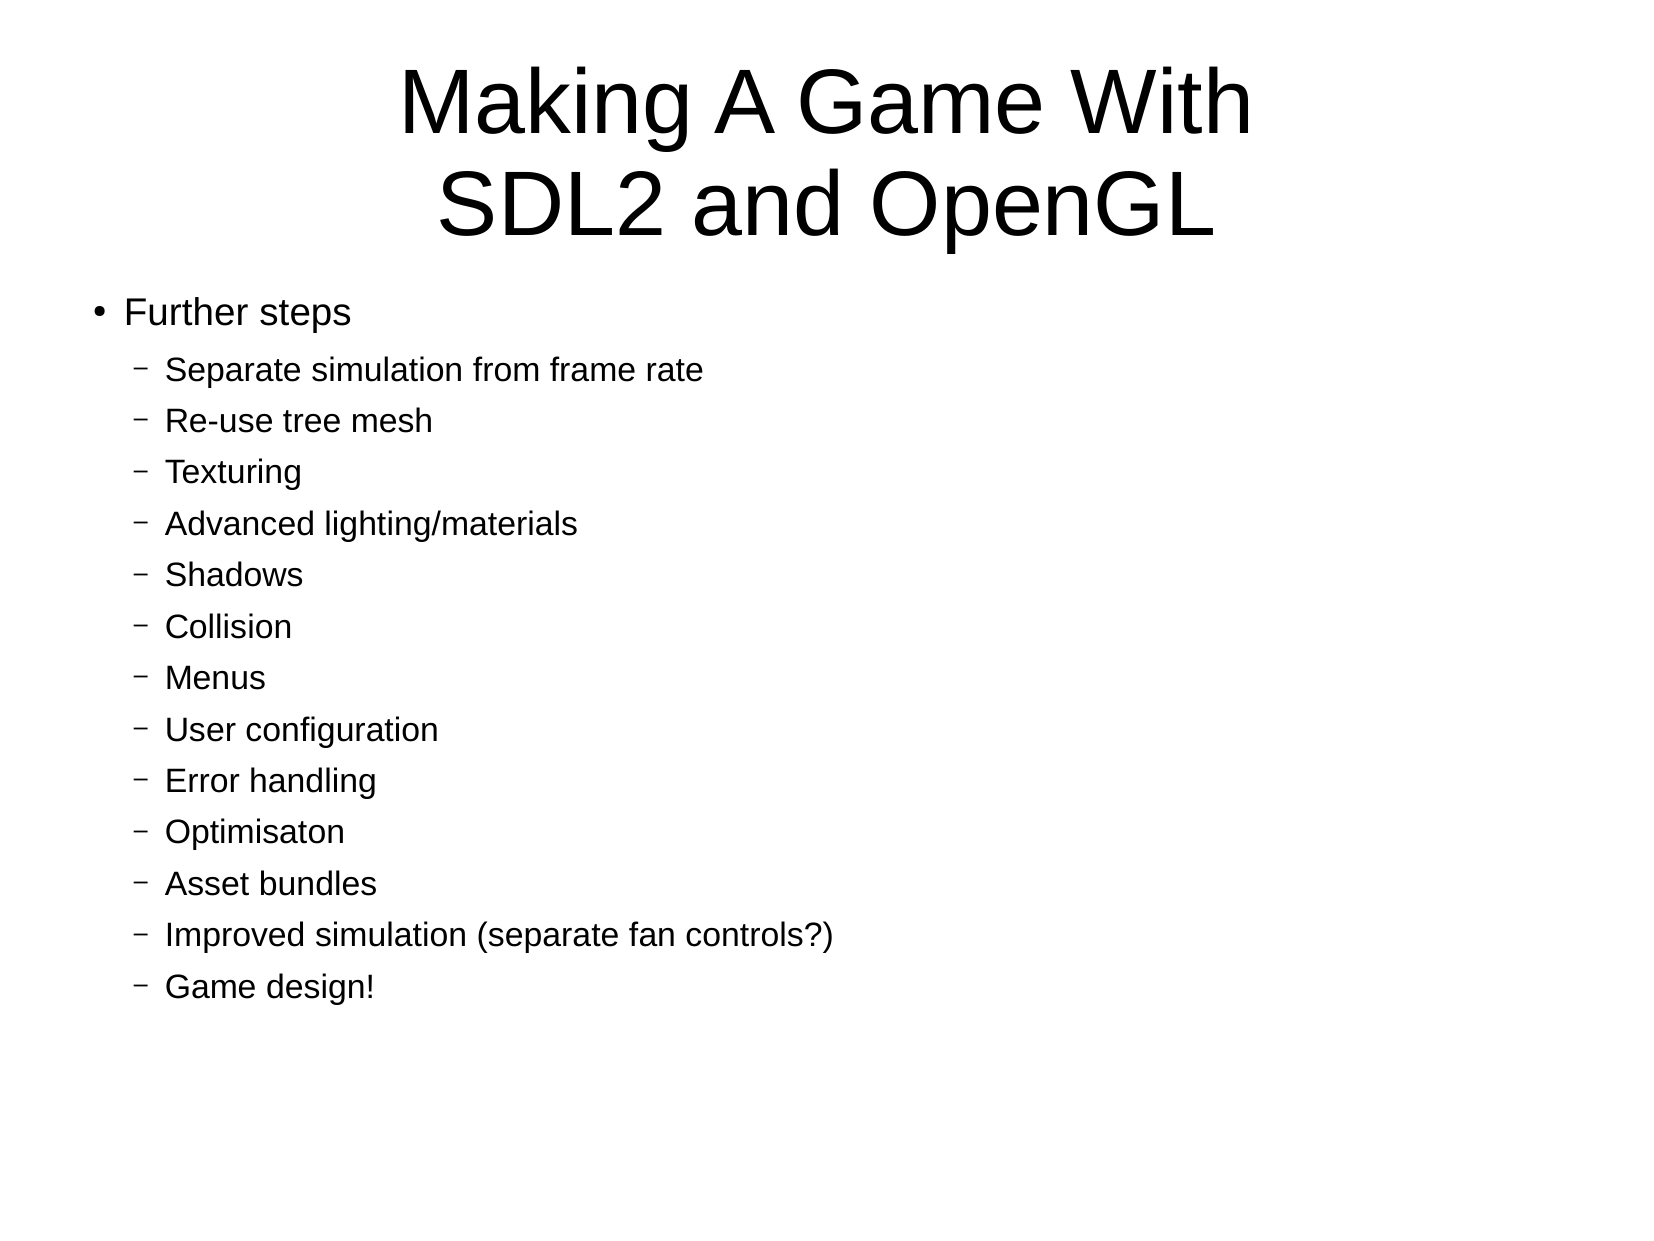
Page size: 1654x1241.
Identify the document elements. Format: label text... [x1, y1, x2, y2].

list Further steps Separate simulation from frame rate Re-use tree mesh Texturing Advanced lighting/materials Shadows Collision Menus User configuration Error handling Optimisaton Asset bundles Improved simulation (separate fan controls?) Game design! [82, 290, 1571, 1010]
title Making A Game With SDL2 and OpenGL [82, 49, 1571, 257]
